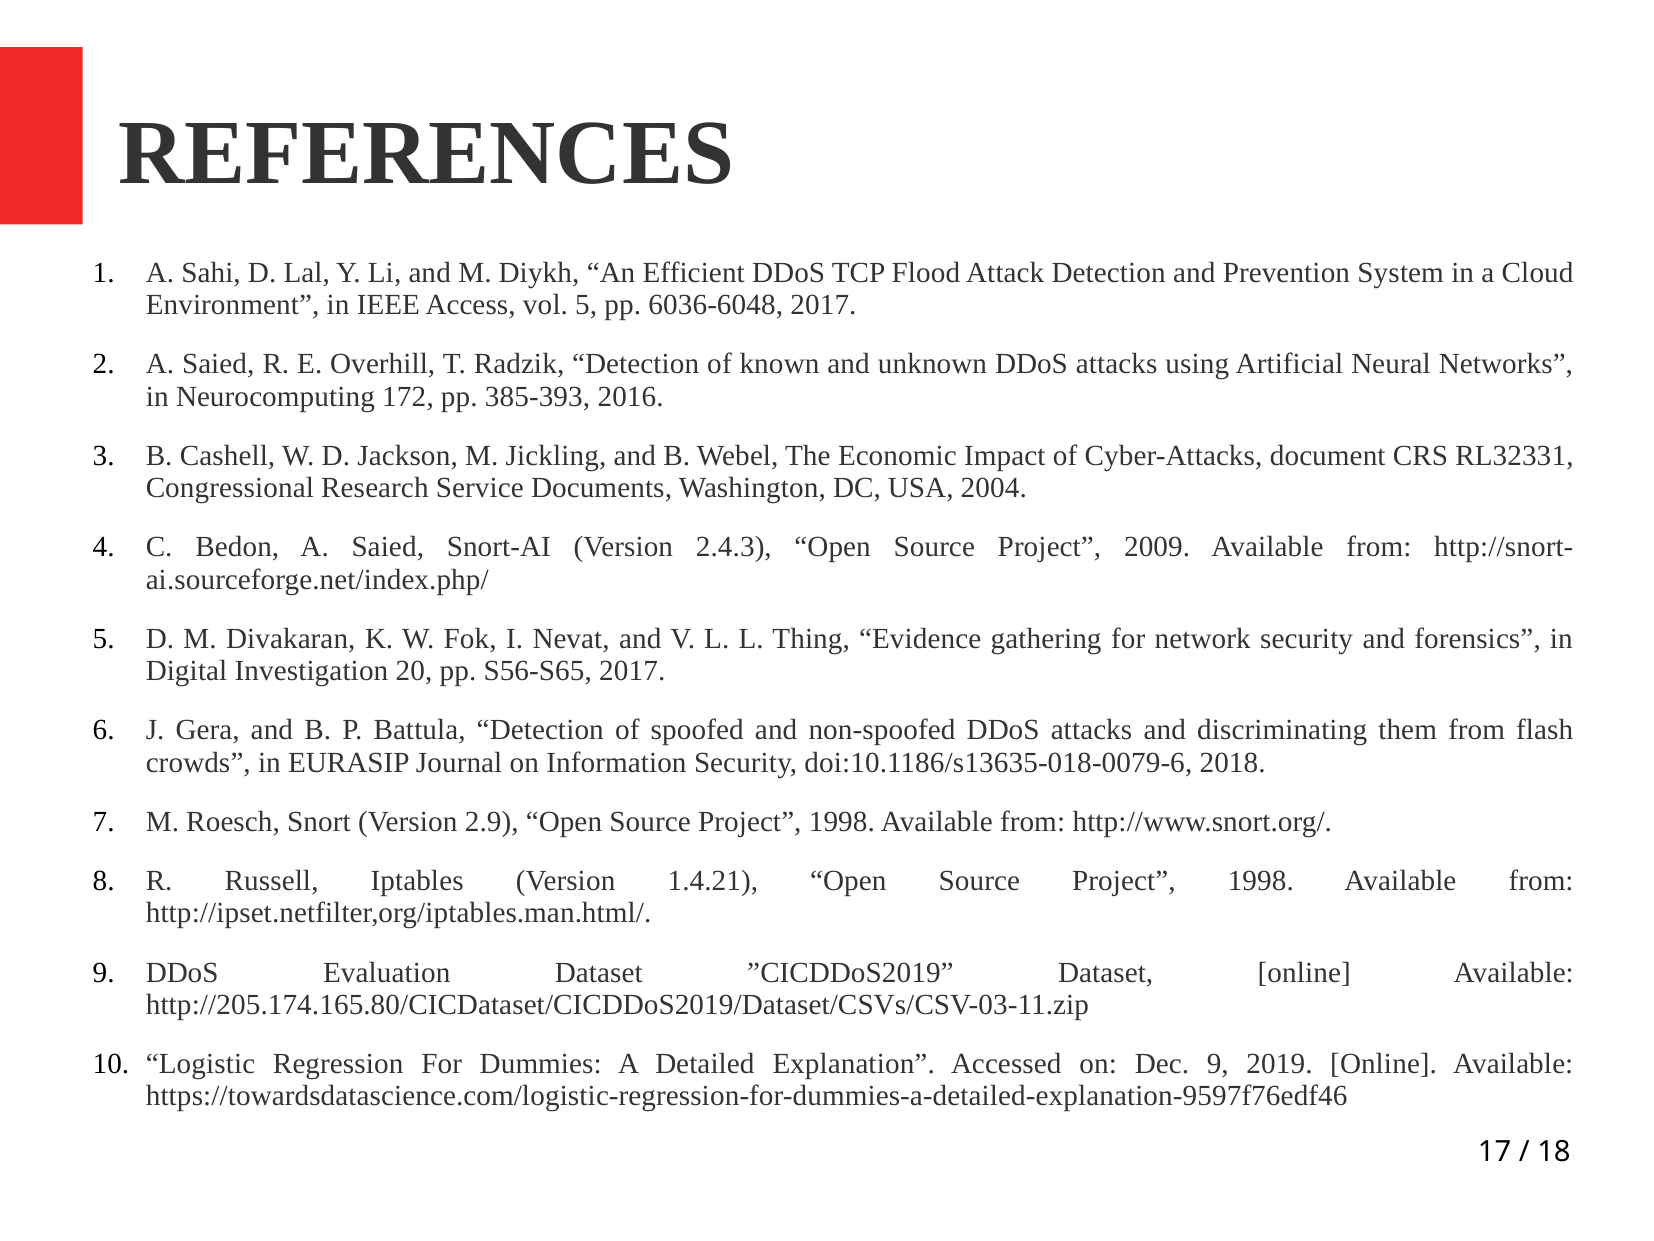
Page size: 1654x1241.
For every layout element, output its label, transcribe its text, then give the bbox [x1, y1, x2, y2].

list A. Sahi, D. Lal, Y. Li, and M. Diykh, “An Efficient DDoS TCP Flood Attack Detection and Prevention System in a Cloud Environment”, in IEEE Access, vol. 5, pp. 6036-6048, 2017. A. Saied, R. E. Overhill, T. Radzik, “Detection of known and unknown DDoS attacks using Artificial Neural Networks”, in Neurocomputing 172, pp. 385-393, 2016. B. Cashell, W. D. Jackson, M. Jickling, and B. Webel, The Economic Impact of Cyber-Attacks, document CRS RL32331, Congressional Research Service Documents, Washington, DC, USA, 2004. C. Bedon, A. Saied, Snort-AI (Version 2.4.3), “Open Source Project”, 2009. Available from: http://snort-ai.sourceforge.net/index.php/ D. M. Divakaran, K. W. Fok, I. Nevat, and V. L. L. Thing, “Evidence gathering for network security and forensics”, in Digital Investigation 20, pp. S56-S65, 2017. J. Gera, and B. P. Battula, “Detection of spoofed and non-spoofed DDoS attacks and discriminating them from flash crowds”, in EURASIP Journal on Information Security, doi:10.1186/s13635-018-0079-6, 2018. M. Roesch, Snort (Version 2.9), “Open Source Project”, 1998. Available from: http://www.snort.org/. R. Russell, Iptables (Version 1.4.21), “Open Source Project”, 1998. Available from: http://ipset.netfilter,org/iptables.man.html/. DDoS Evaluation Dataset ”CICDDoS2019” Dataset, [online] Available: http://205.174.165.80/CICDataset/CICDDoS2019/Dataset/CSVs/CSV-03-11.zip “Logistic Regression For Dummies: A Detailed Explanation”. Accessed on: Dec. 9, 2019. [Online]. Available: https://towardsdatascience.com/logistic-regression-for-dummies-a-detailed-explanation-9597f76edf46 [75, 256, 1576, 1141]
title REFERENCES [118, 49, 1571, 256]
